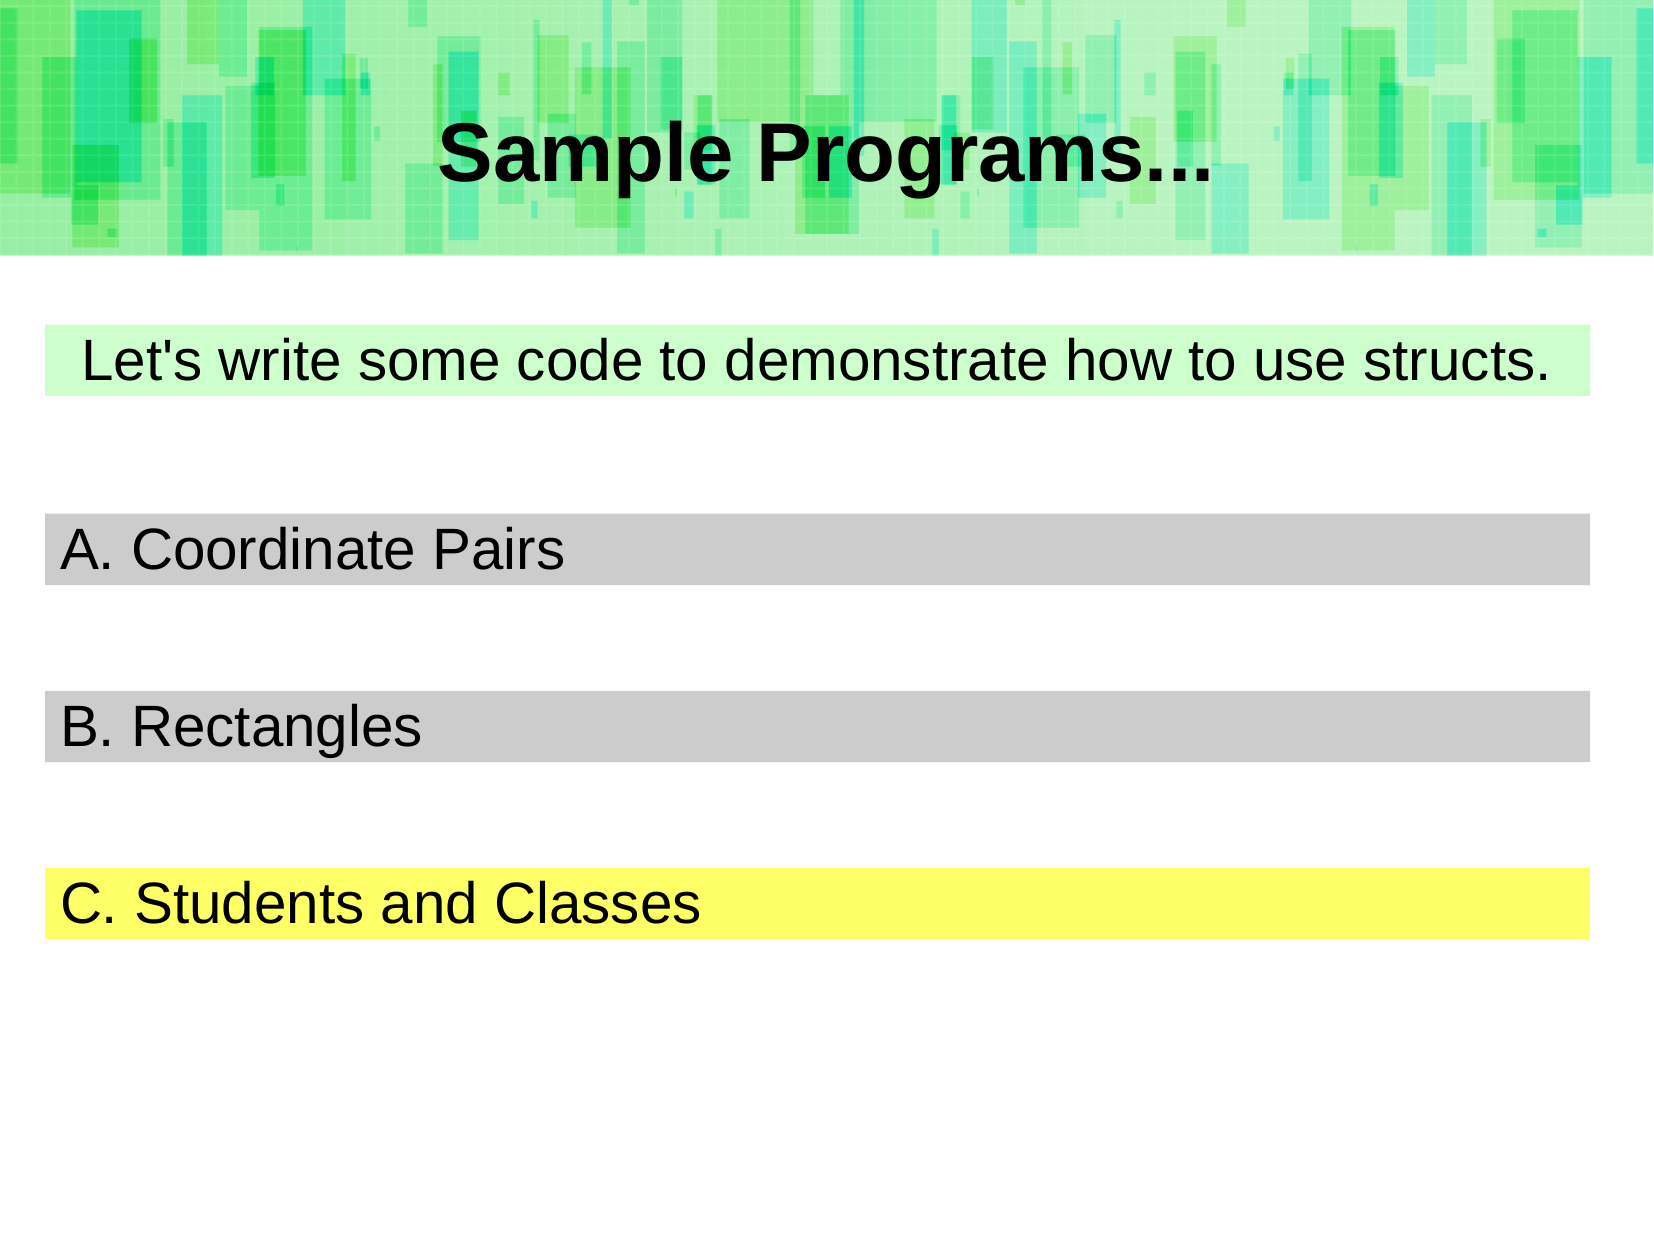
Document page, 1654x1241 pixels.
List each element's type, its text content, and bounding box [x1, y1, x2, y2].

text_box B. Rectangles [45, 690, 1591, 763]
text_box A. Coordinate Pairs [45, 513, 1591, 586]
text_box Let's write some code to demonstrate how to use structs. [45, 324, 1591, 396]
text_box C. Students and Classes [45, 868, 1591, 940]
picture [0, 0, 1654, 1241]
title Sample Programs... [82, 49, 1571, 257]
